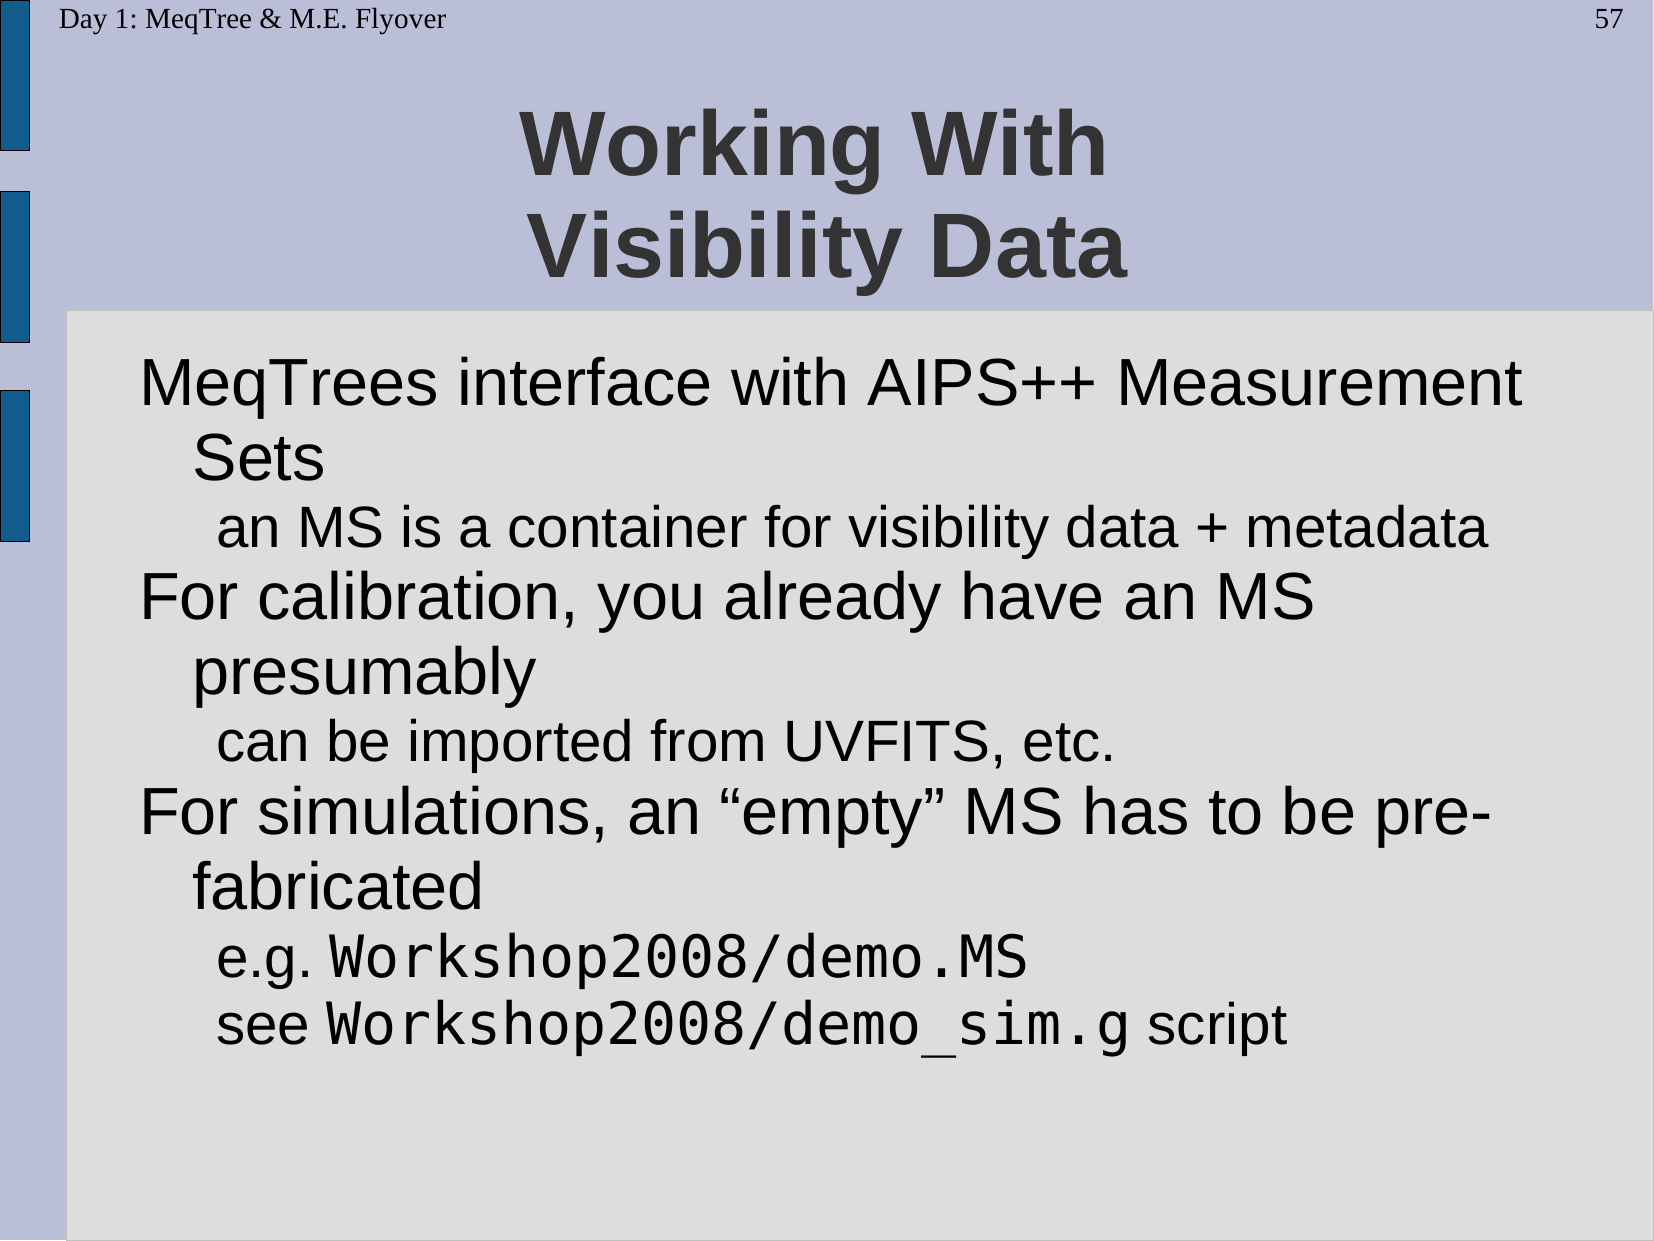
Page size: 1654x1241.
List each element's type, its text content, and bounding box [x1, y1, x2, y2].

list MeqTrees interface with AIPS++ Measurement Sets an MS is a container for visibility data + metadata For calibration, you already have an MS presumably can be imported from UVFITS, etc. For simulations, an “empty” MS has to be pre-fabricated e.g. Workshop2008/demo.MS see Workshop2008/demo_sim.g script [121, 344, 1534, 1151]
title Working With Visibility Data [121, 87, 1534, 302]
